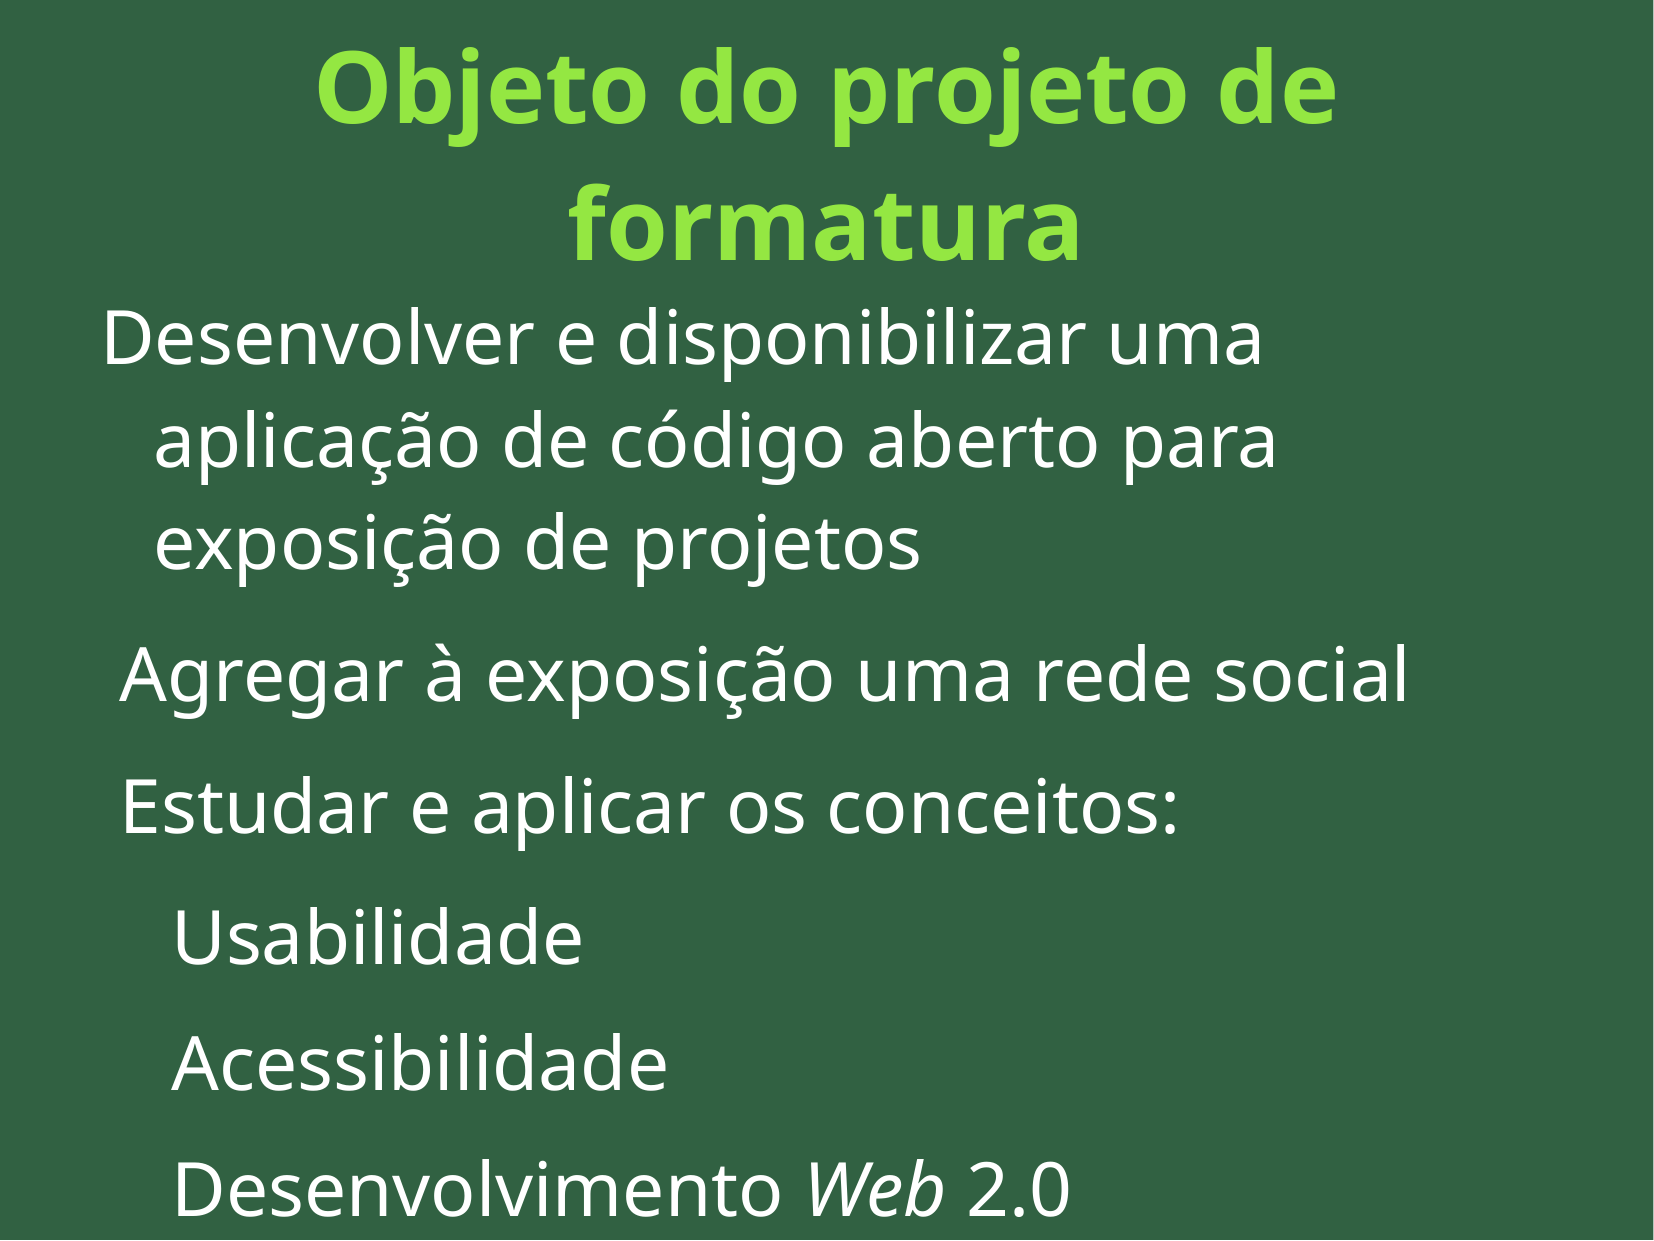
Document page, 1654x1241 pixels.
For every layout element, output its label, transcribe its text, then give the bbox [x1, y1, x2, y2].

list Desenvolver e disponibilizar uma aplicação de código aberto para exposição de projetos Agregar à exposição uma rede social Estudar e aplicar os conceitos: Usabilidade Acessibilidade Desenvolvimento Web 2.0 Métodos ágeis de desenvolvimento de software [82, 284, 1571, 1227]
title Objeto do projeto de formatura [82, 36, 1571, 269]
